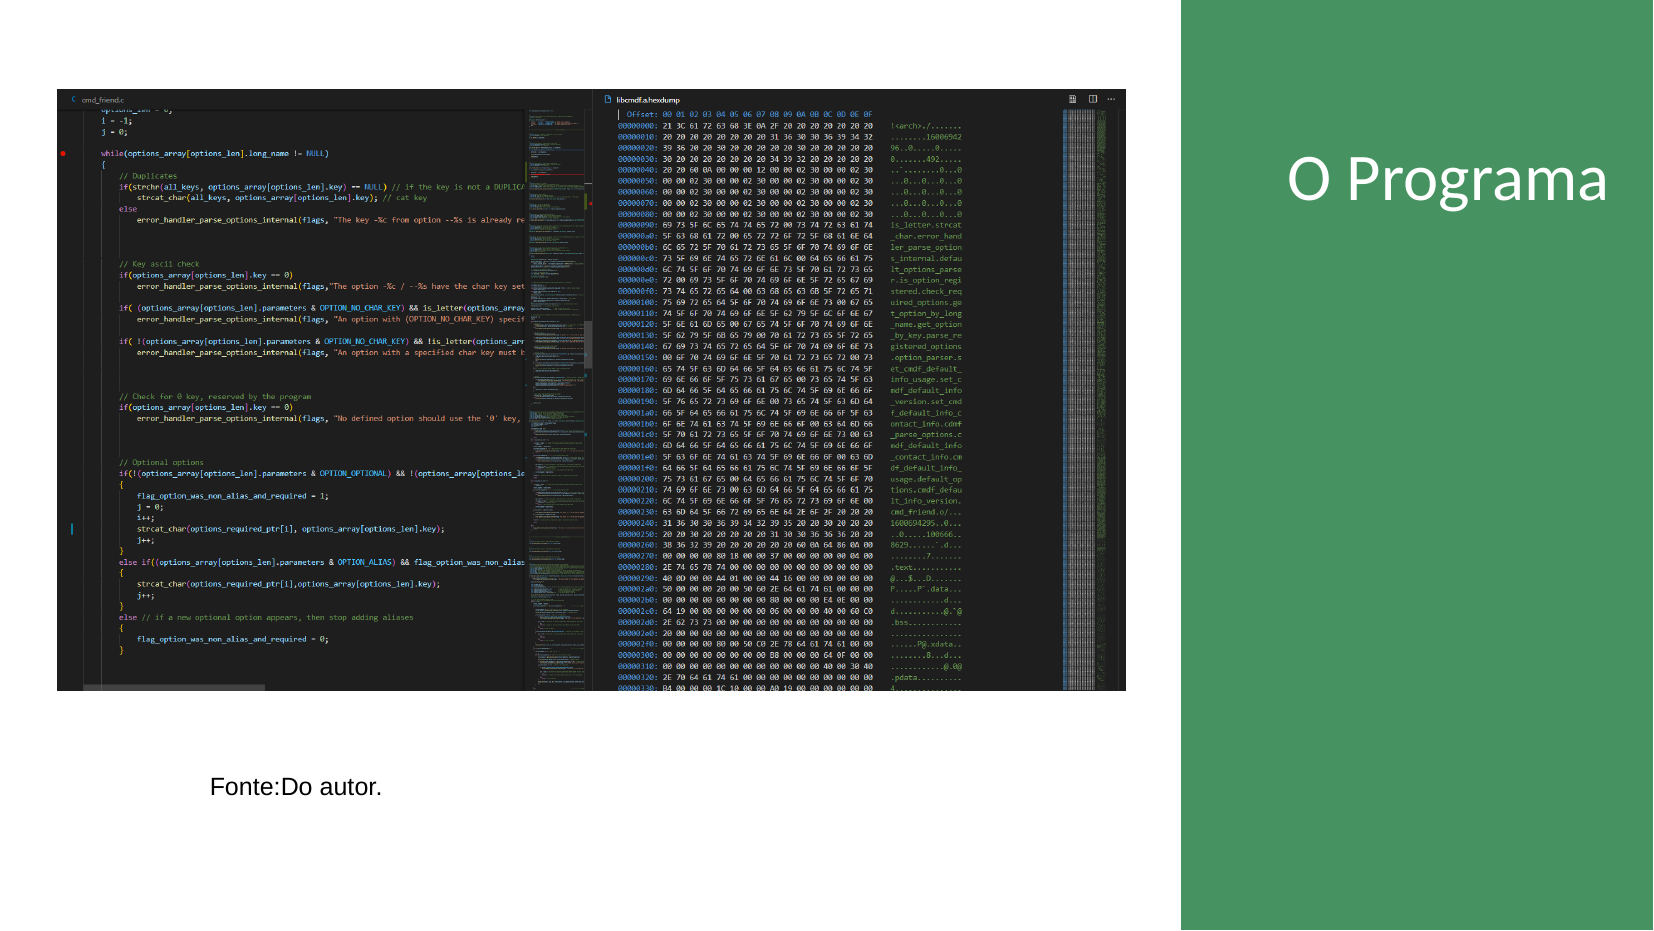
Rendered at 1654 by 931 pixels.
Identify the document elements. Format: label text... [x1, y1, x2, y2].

text_box Fonte:Do autor. [195, 765, 1006, 871]
picture [57, 89, 1126, 691]
list O Programa [1206, 150, 1621, 826]
